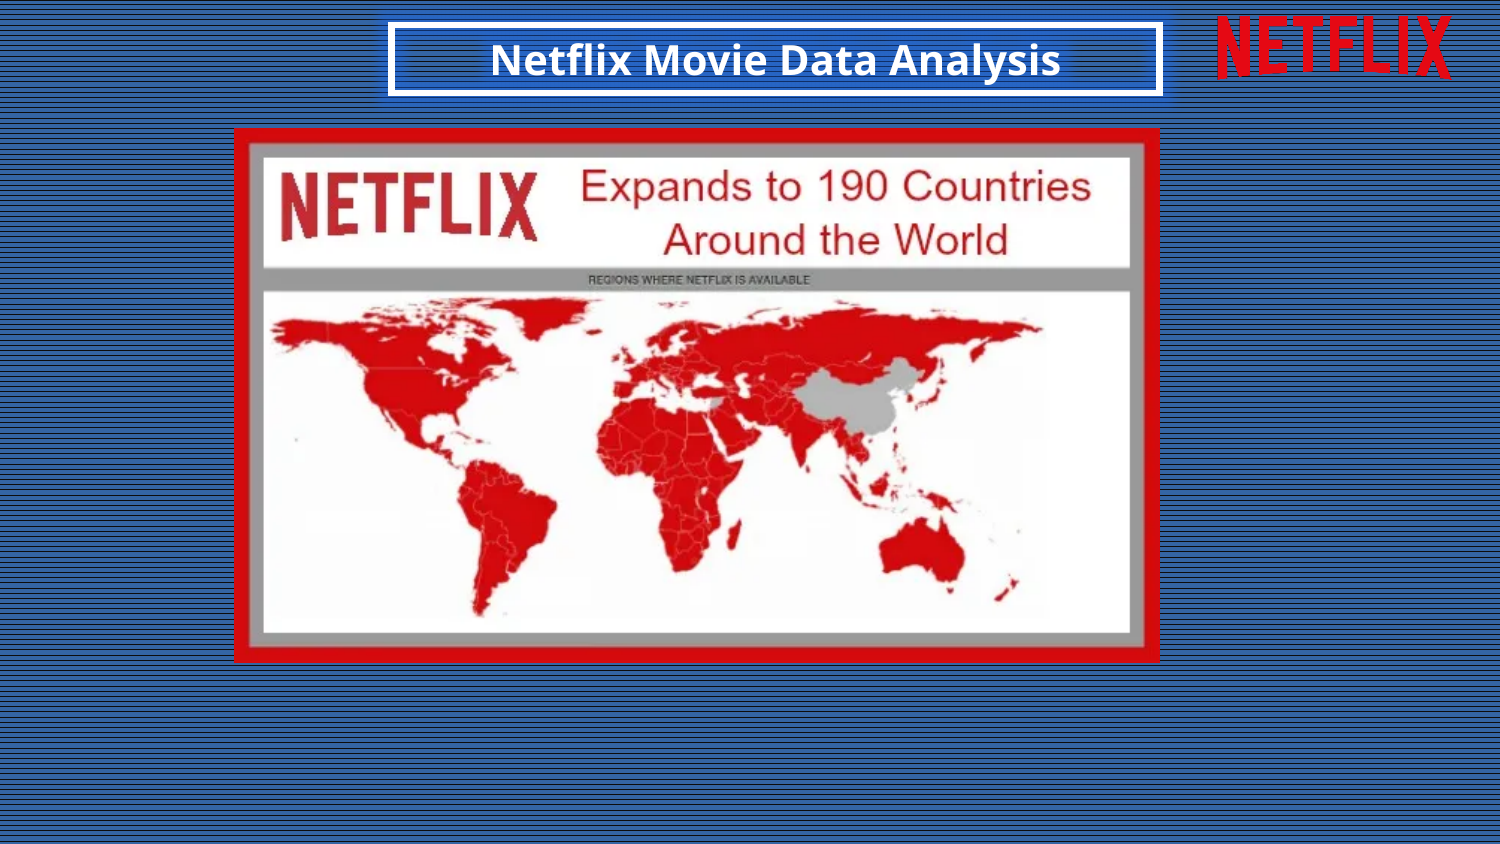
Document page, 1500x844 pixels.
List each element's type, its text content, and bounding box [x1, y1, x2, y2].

picture [1209, 8, 1459, 85]
picture [234, 128, 1160, 663]
text_box Netflix Movie Data Analysis [391, 24, 1160, 93]
